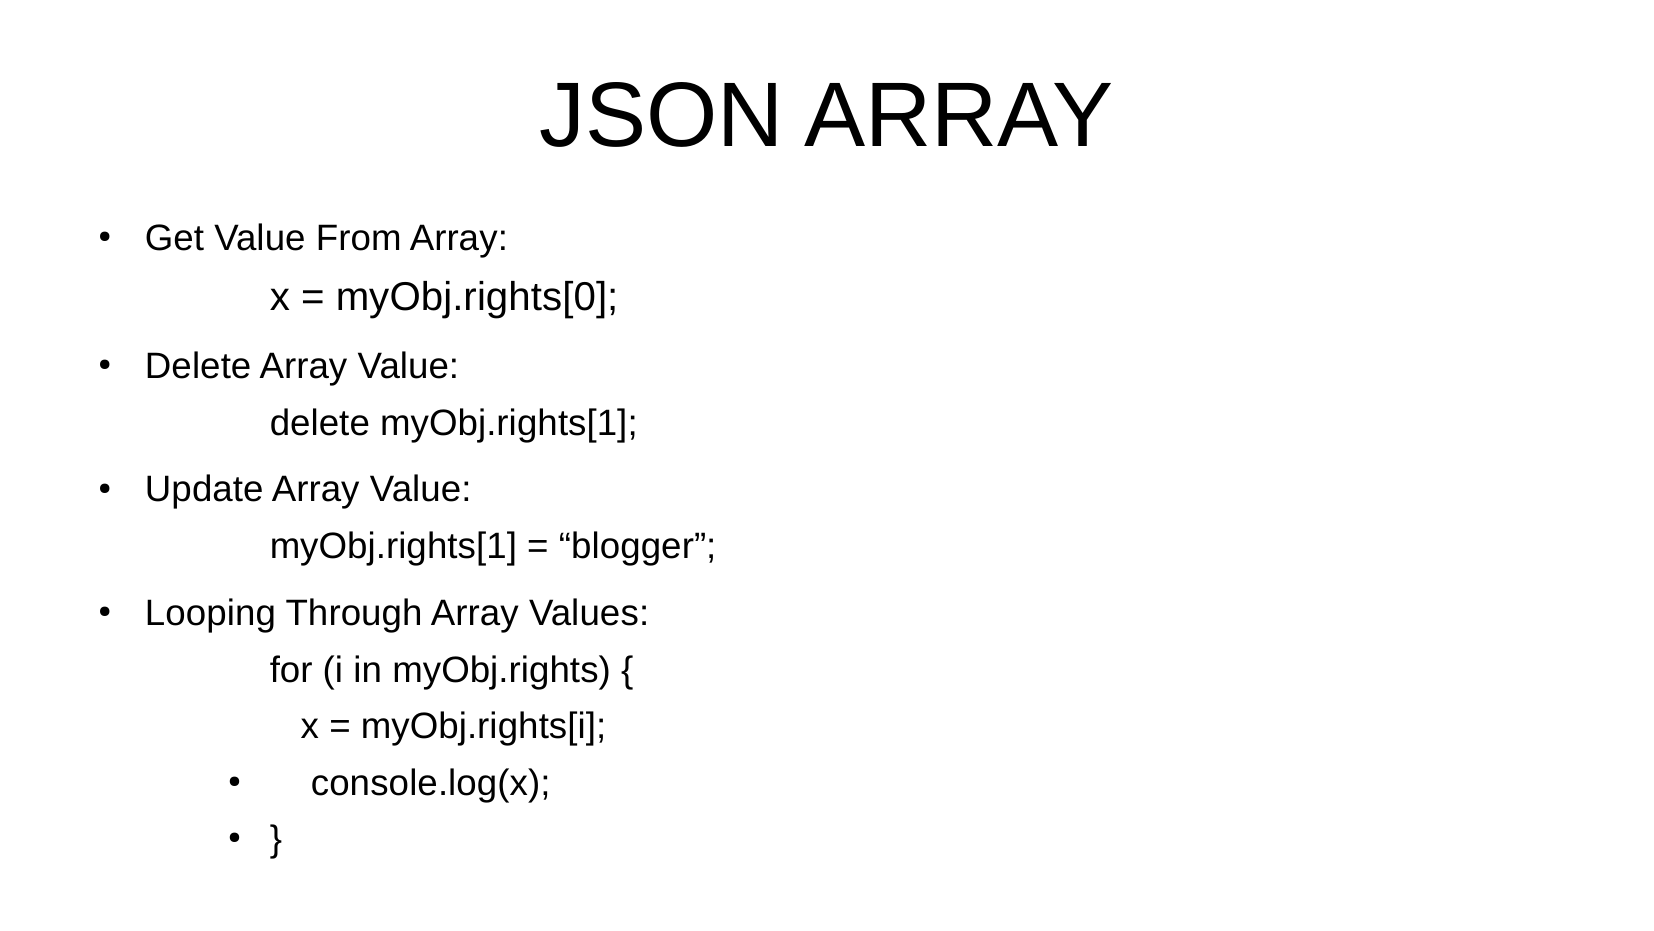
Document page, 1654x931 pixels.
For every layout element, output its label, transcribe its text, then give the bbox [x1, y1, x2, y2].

list Get Value From Array: x = myObj.rights[0]; Delete Array Value: delete myObj.rights[1]; Update Array Value: myObj.rights[1] = “blogger”; Looping Through Array Values: for (i in myObj.rights) { x = myObj.rights[i]; console.log(x); } [82, 217, 1571, 871]
title JSON ARRAY [82, 37, 1571, 193]
